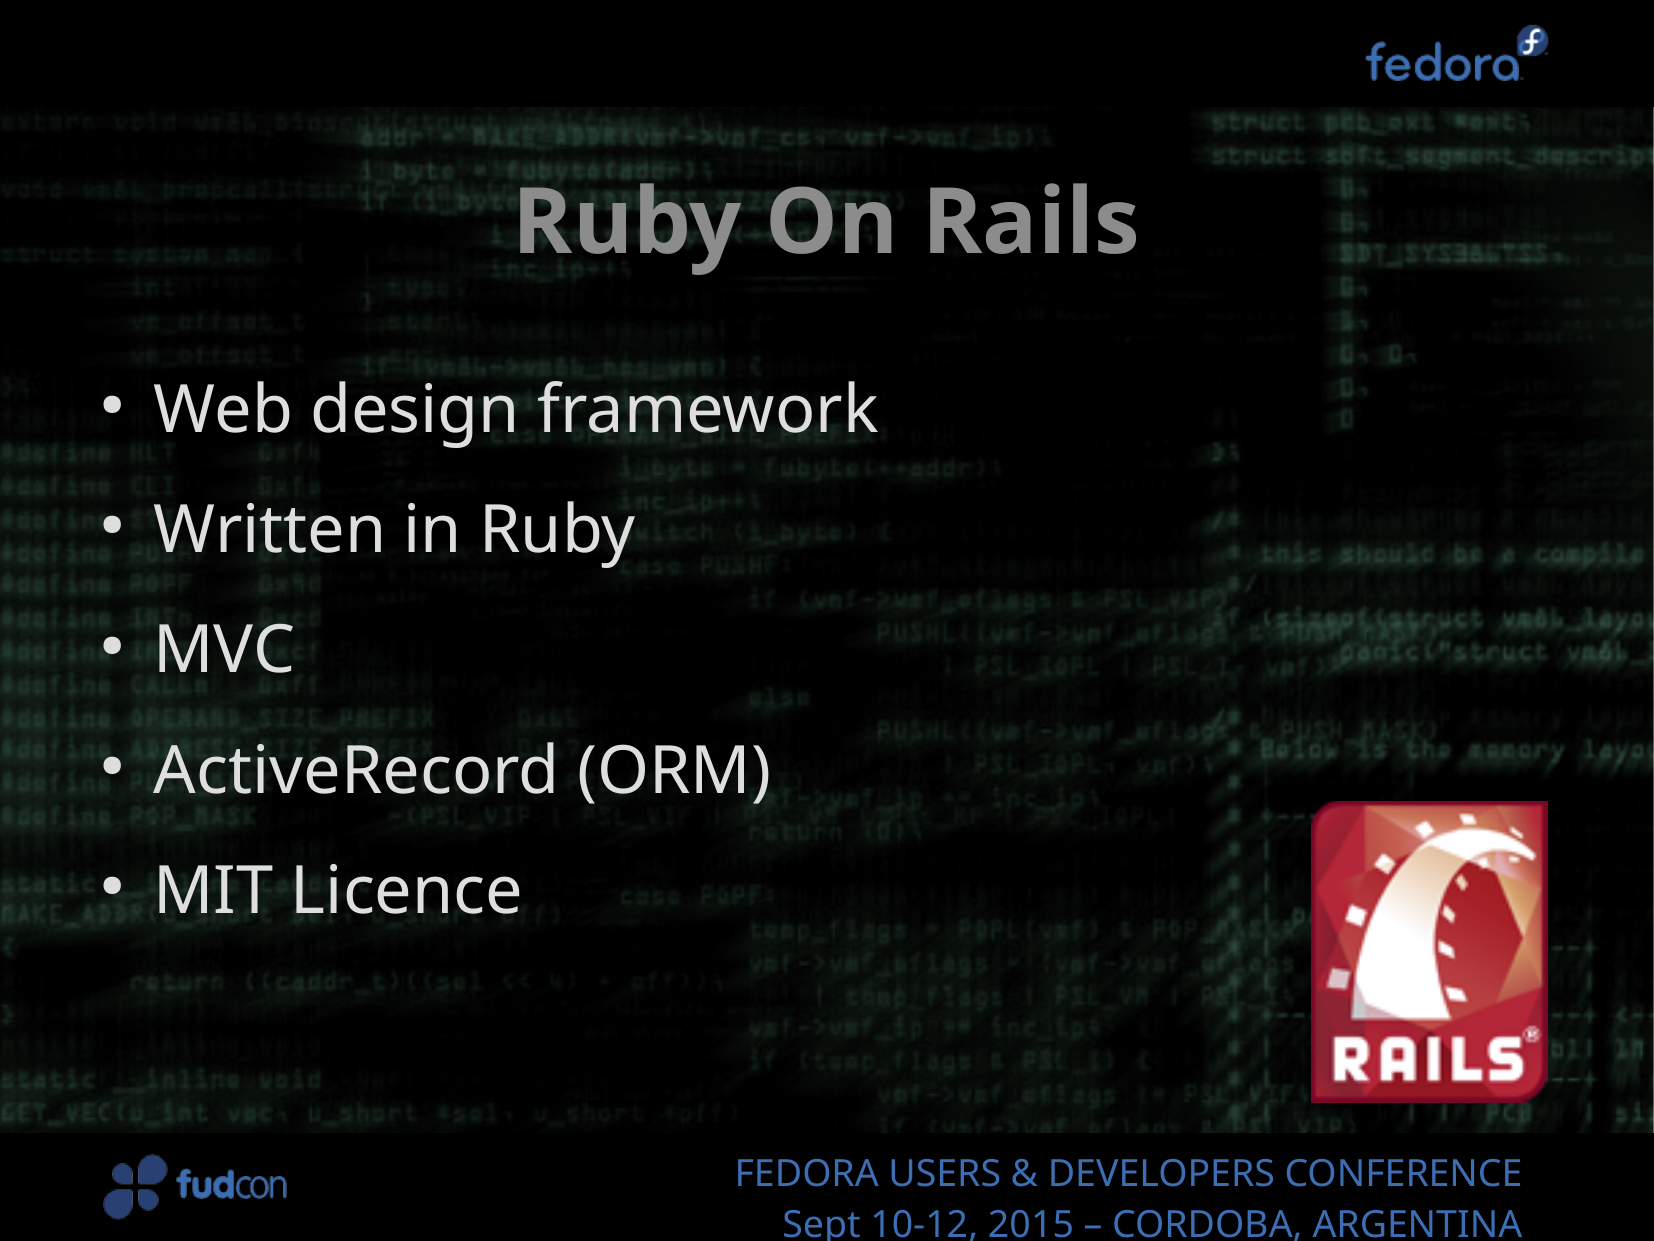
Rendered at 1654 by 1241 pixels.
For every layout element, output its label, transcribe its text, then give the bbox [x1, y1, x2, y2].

picture [0, 0, 1654, 1241]
list Web design framework Written in Ruby MVC ActiveRecord (ORM) MIT Licence [82, 361, 1571, 1081]
title Ruby On Rails [82, 114, 1571, 322]
